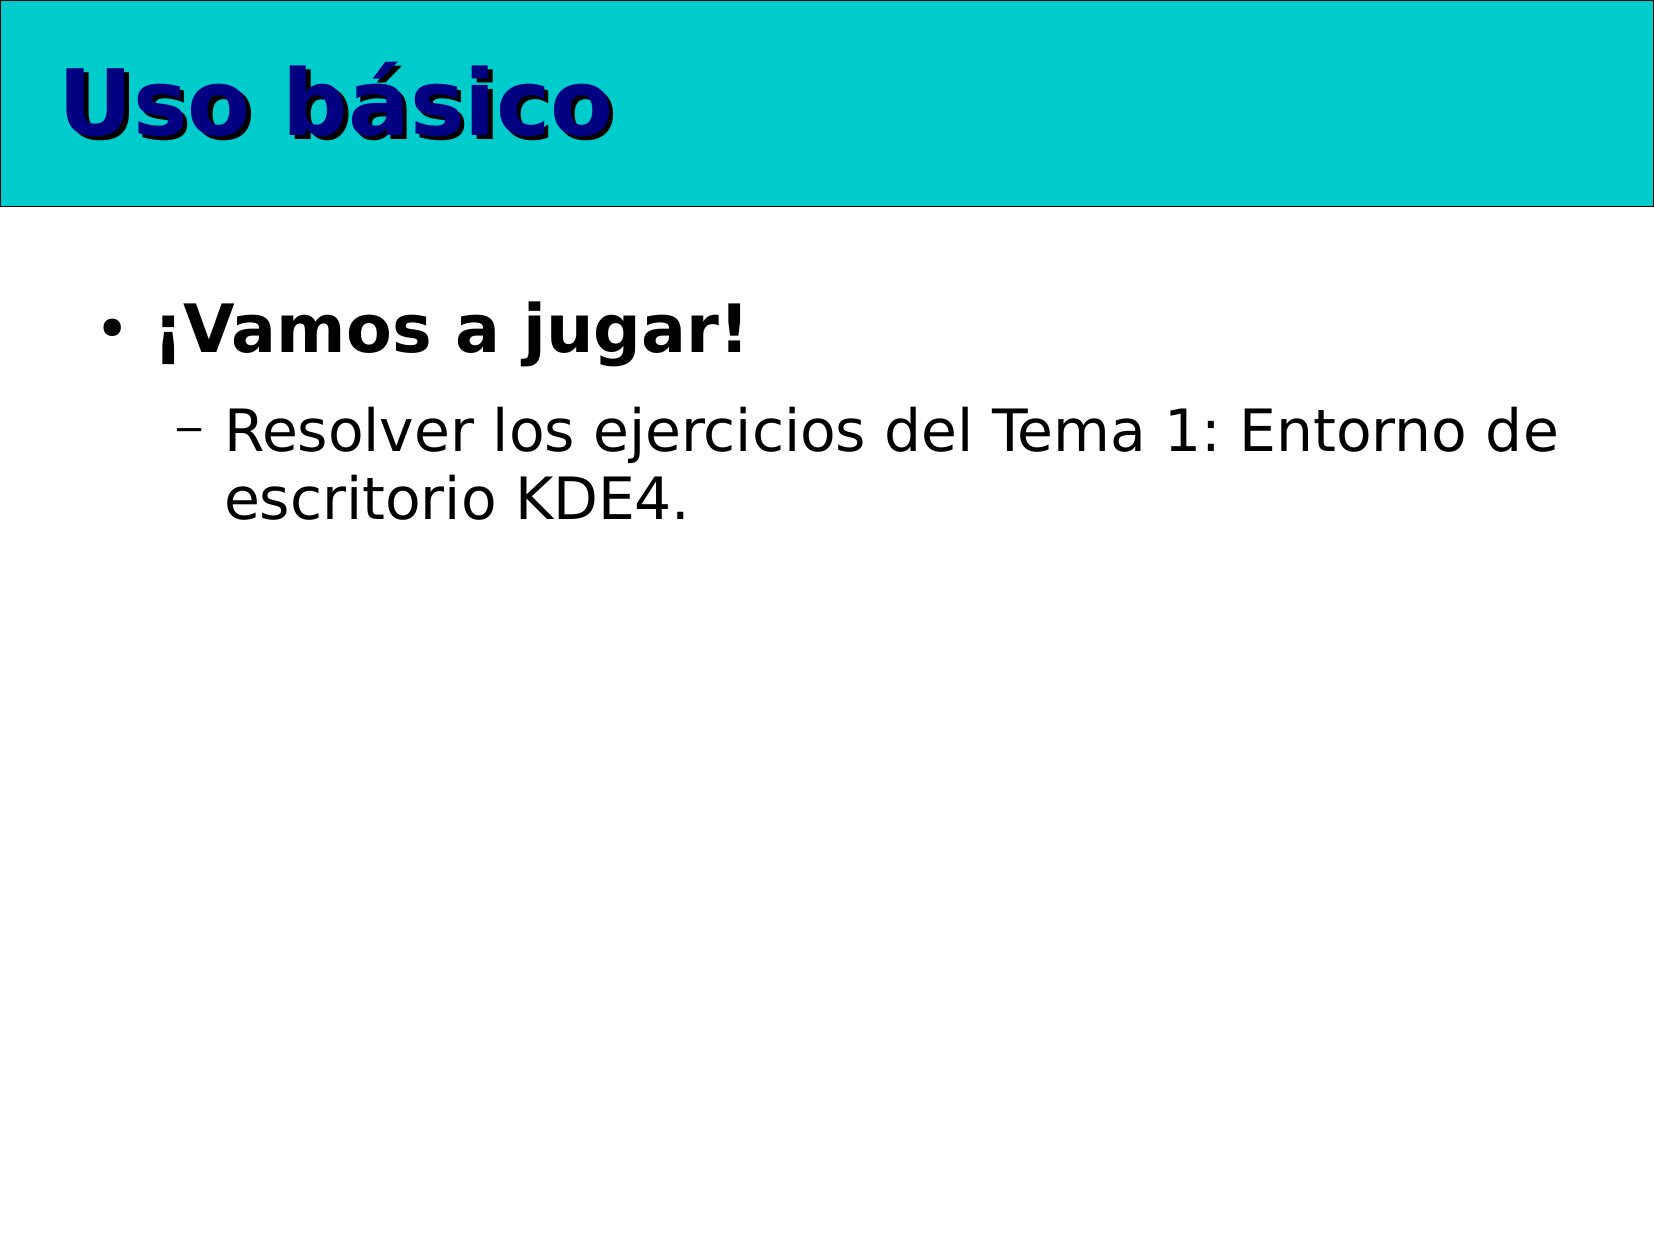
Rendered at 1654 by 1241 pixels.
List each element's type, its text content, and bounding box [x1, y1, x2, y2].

title Uso básico [59, 22, 1654, 185]
list ¡Vamos a jugar! Resolver los ejercicios del Tema 1: Entorno de escritorio KDE4. [82, 290, 1571, 1094]
